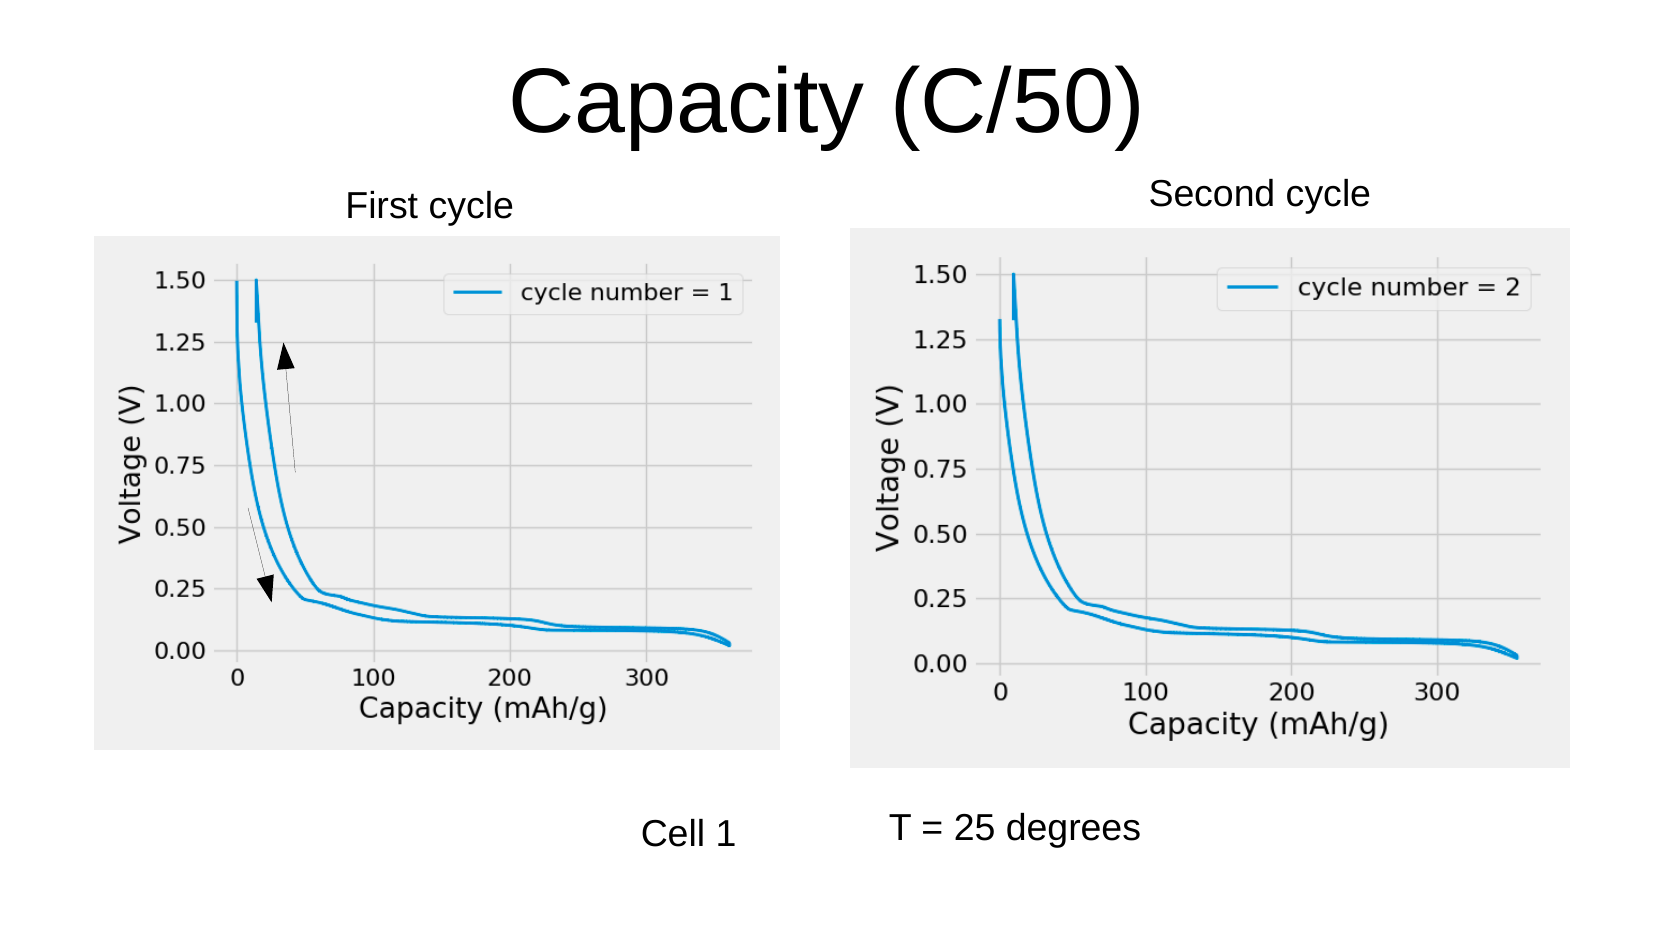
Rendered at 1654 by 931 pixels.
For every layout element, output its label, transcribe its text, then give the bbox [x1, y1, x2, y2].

text_box Second cycle [1133, 165, 1501, 223]
text_box First cycle [330, 177, 697, 234]
picture [850, 228, 1570, 768]
title Capacity (C/50) [82, 23, 1571, 179]
text_box Cell 1 [625, 805, 804, 863]
picture [94, 236, 780, 751]
text_box T = 25 degrees [874, 798, 1252, 898]
